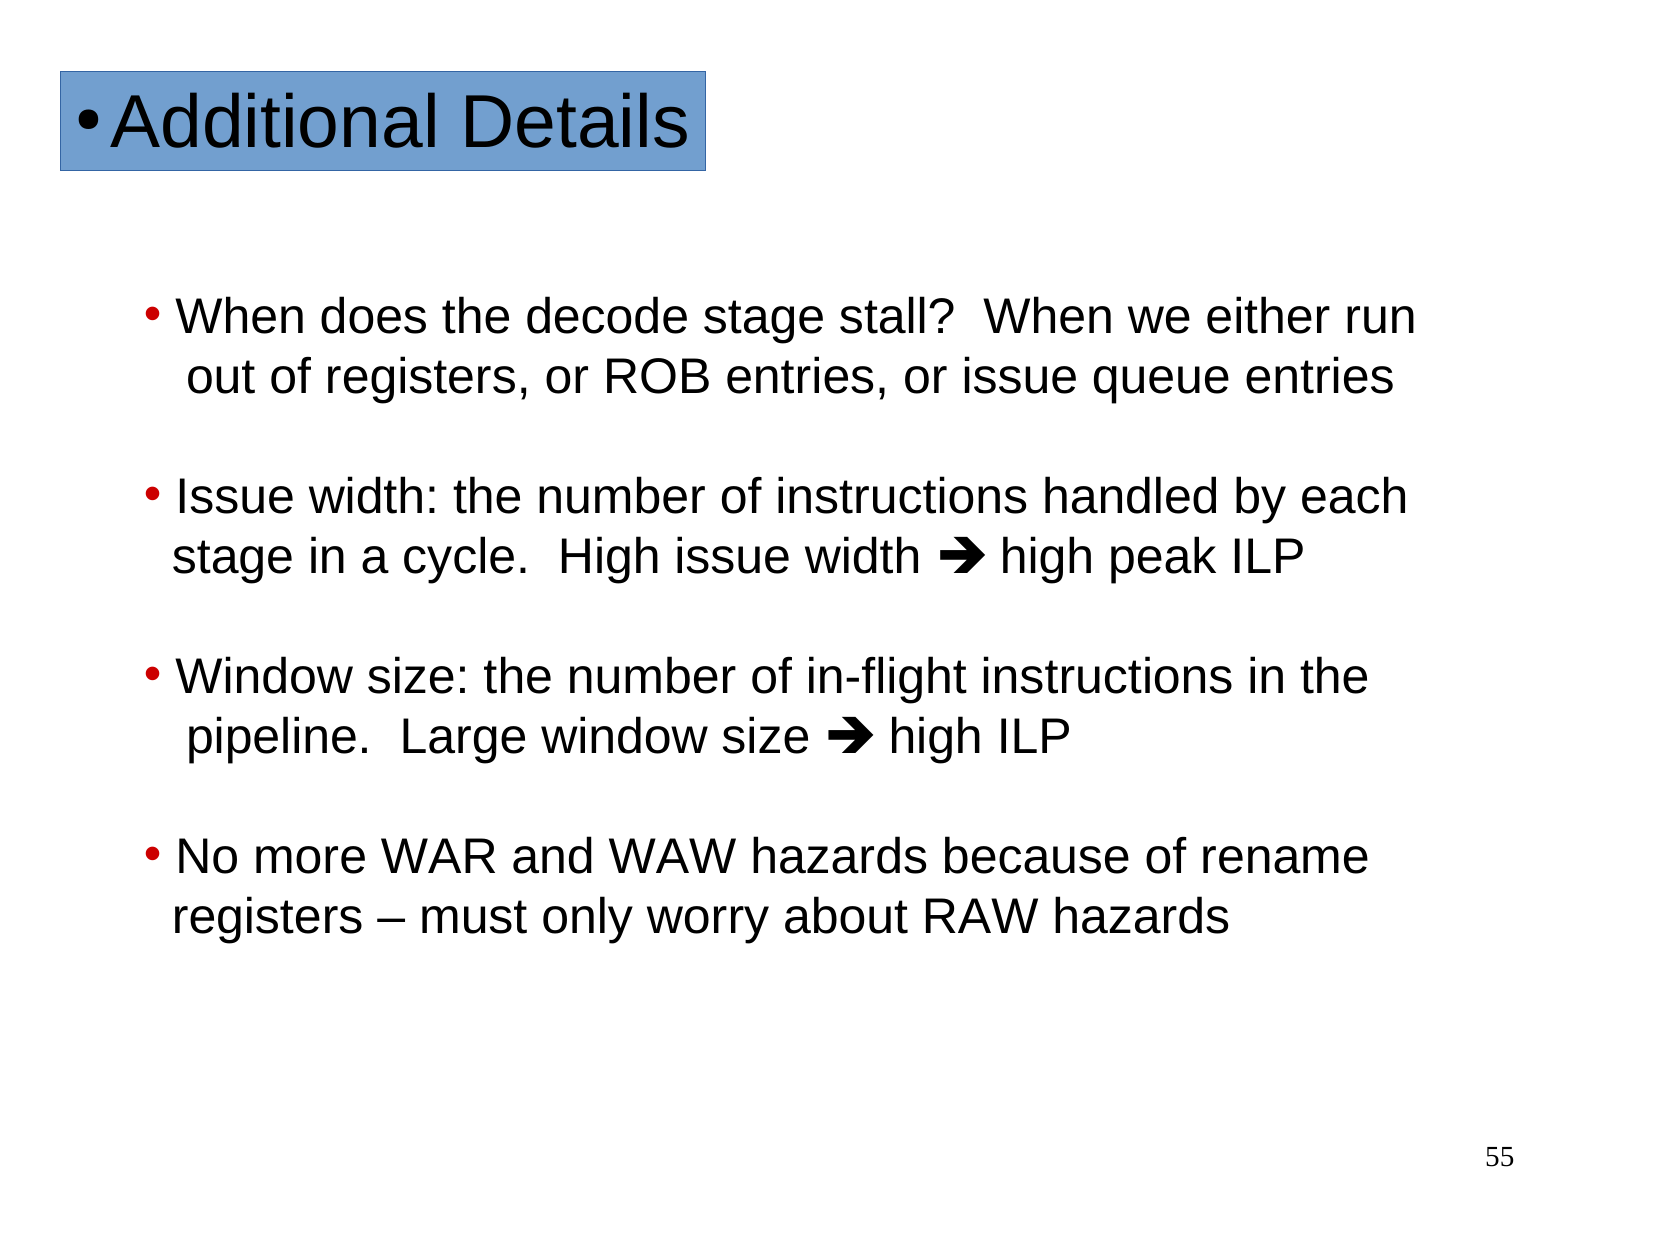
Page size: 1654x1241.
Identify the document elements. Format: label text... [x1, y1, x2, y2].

text_box Additional Details [60, 71, 706, 171]
text_box When does the decode stage stall? When we either run out of registers, or ROB entries, or issue queue entries Issue width: the number of instructions handled by each stage in a cycle. High issue width  high peak ILP Window size: the number of in-flight instructions in the pipeline. Large window size  high ILP No more WAR and WAW hazards because of rename registers – must only worry about RAW hazards [129, 275, 1433, 1011]
text_box <number> [1184, 1129, 1530, 1213]
